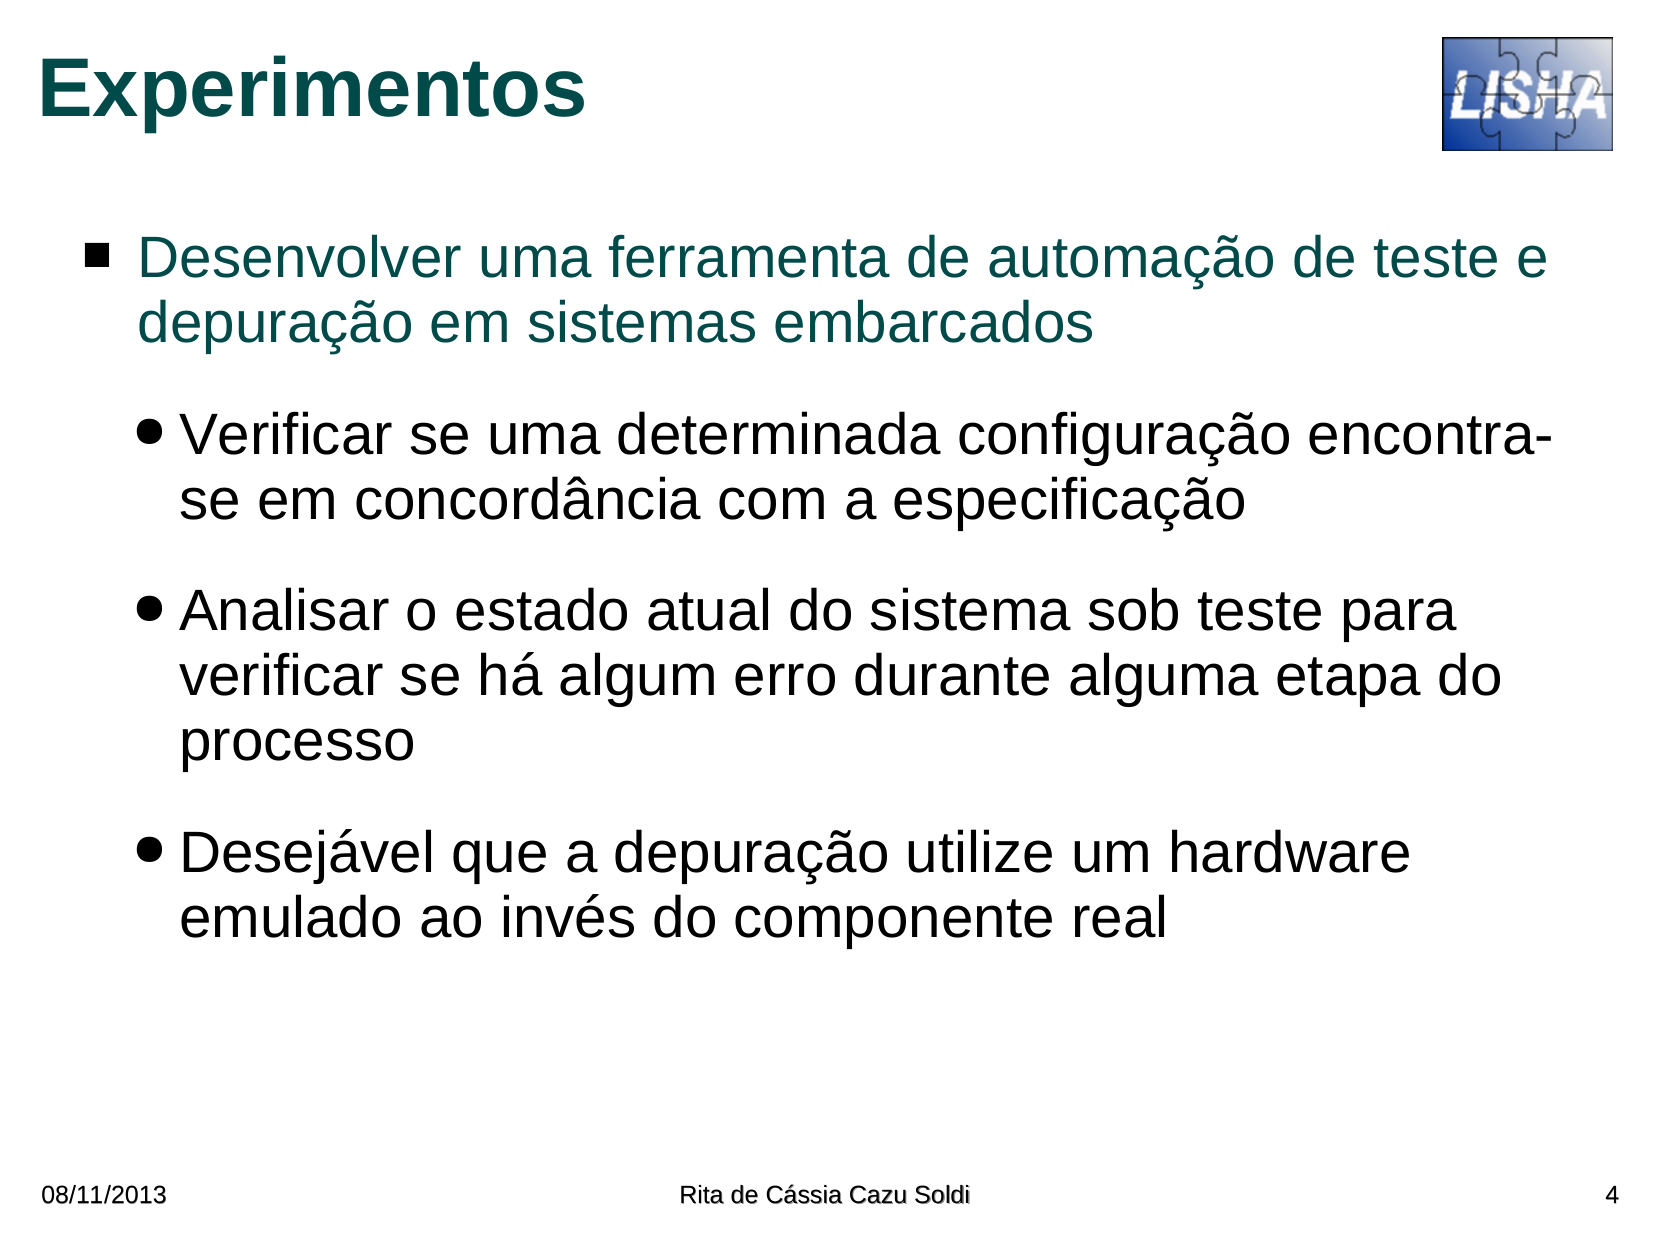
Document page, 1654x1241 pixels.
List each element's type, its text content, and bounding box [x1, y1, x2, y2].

title Experimentos [37, 37, 1426, 151]
list Desenvolver uma ferramenta de automação de teste e depuração em sistemas embarcados Verificar se uma determinada configuração encontra-se em concordância com a especificação Analisar o estado atual do sistema sob teste para verificar se há algum erro durante alguma etapa do processo Desejável que a depuração utilize um hardware emulado ao invés do componente real [37, 225, 1613, 1163]
picture [1442, 37, 1613, 151]
